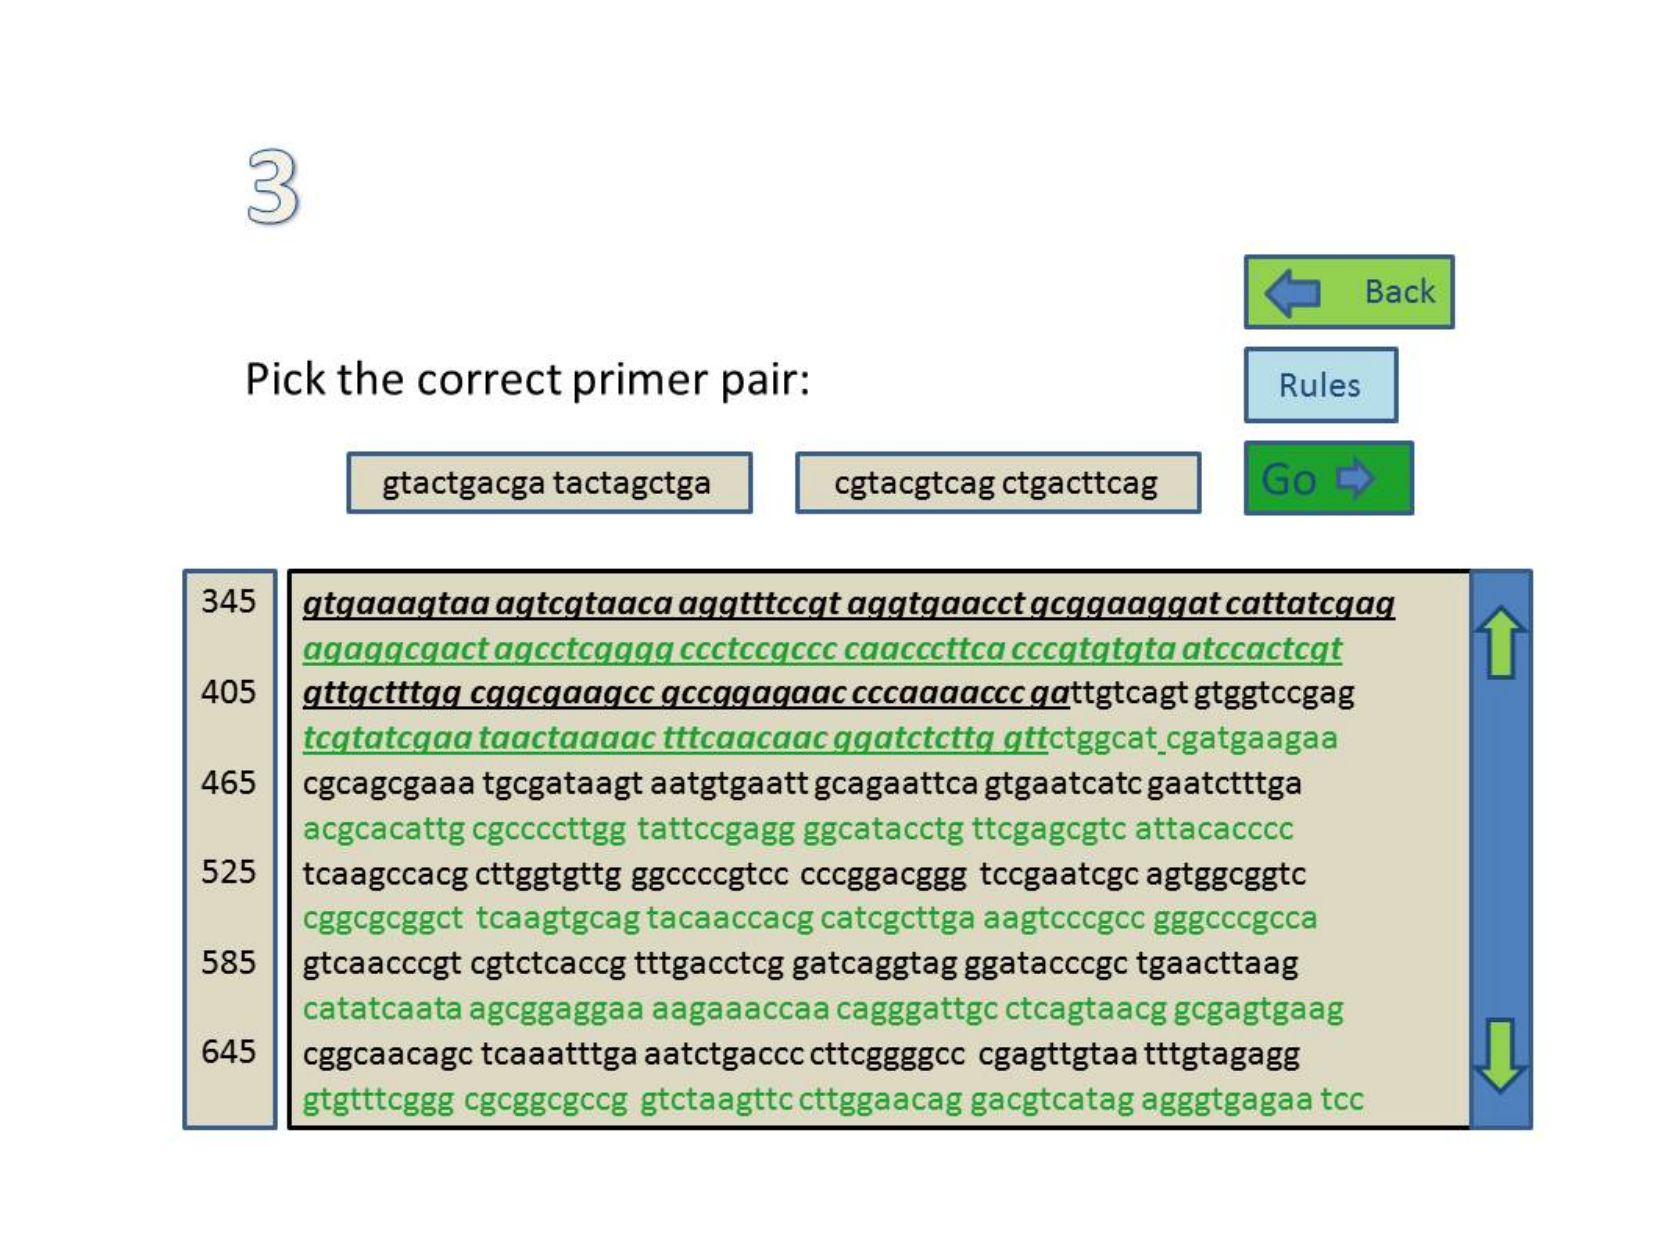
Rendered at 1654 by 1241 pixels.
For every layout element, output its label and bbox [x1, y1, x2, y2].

picture [70, 67, 1571, 1193]
